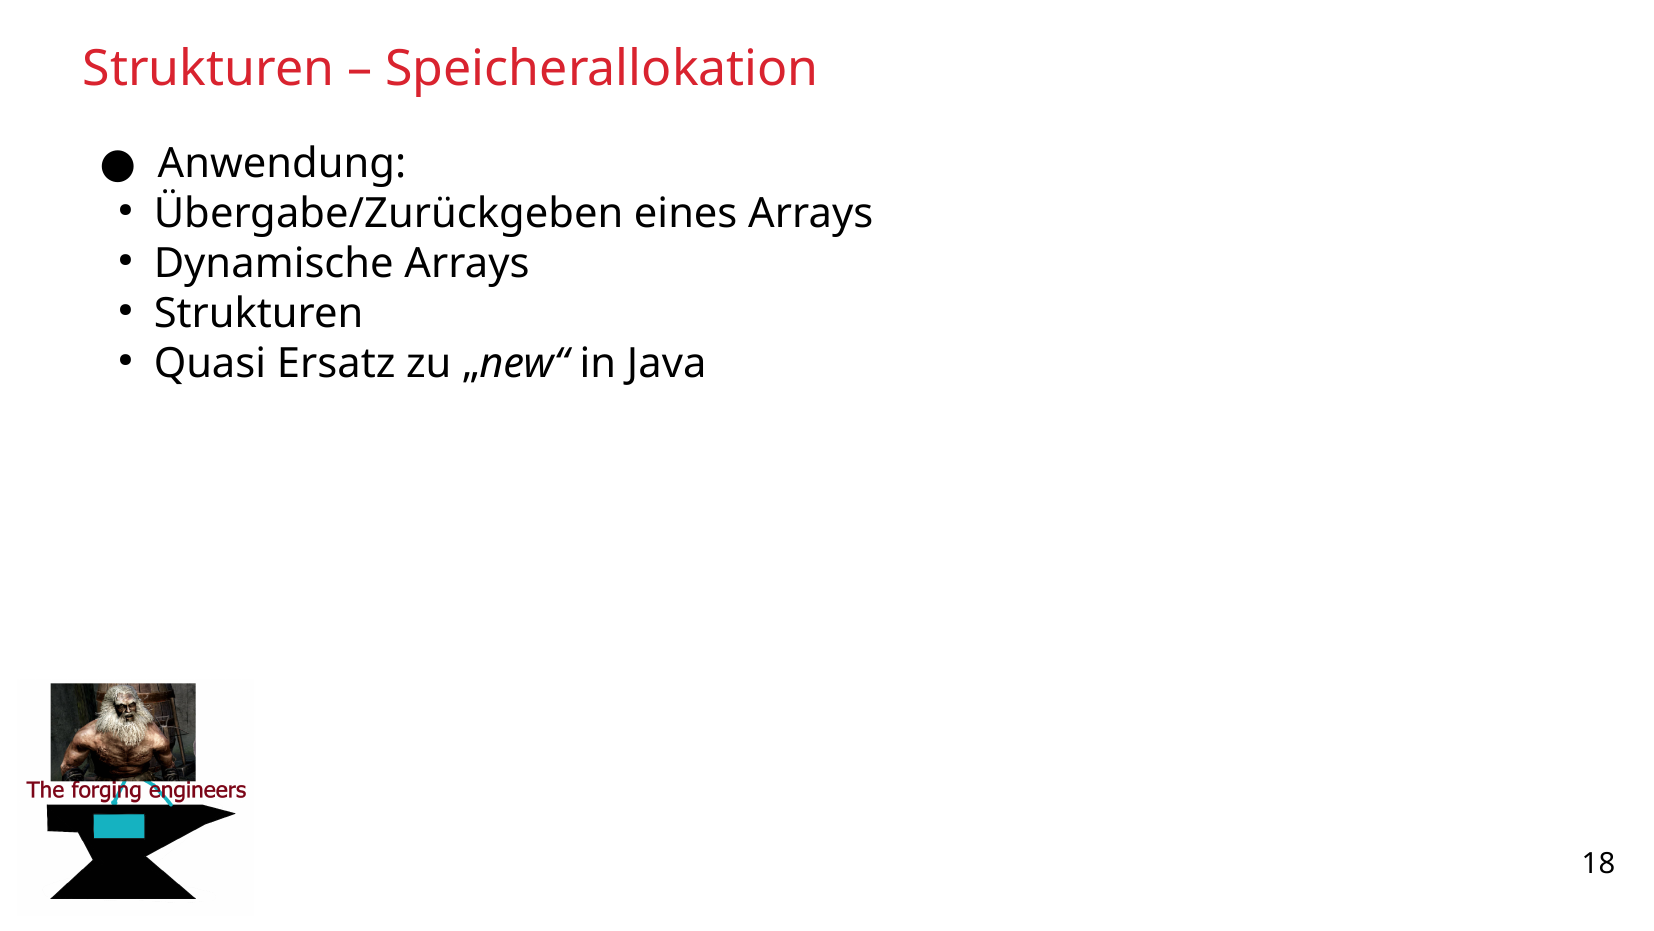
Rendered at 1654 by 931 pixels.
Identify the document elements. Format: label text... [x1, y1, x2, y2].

text_box Anwendung: Übergabe/Zurückgeben eines Arrays Dynamische Arrays Strukturen Quasi Ersatz zu „new“ in Java [82, 135, 1548, 402]
picture [17, 679, 254, 916]
title Strukturen – Speicherallokation [82, 37, 1571, 95]
